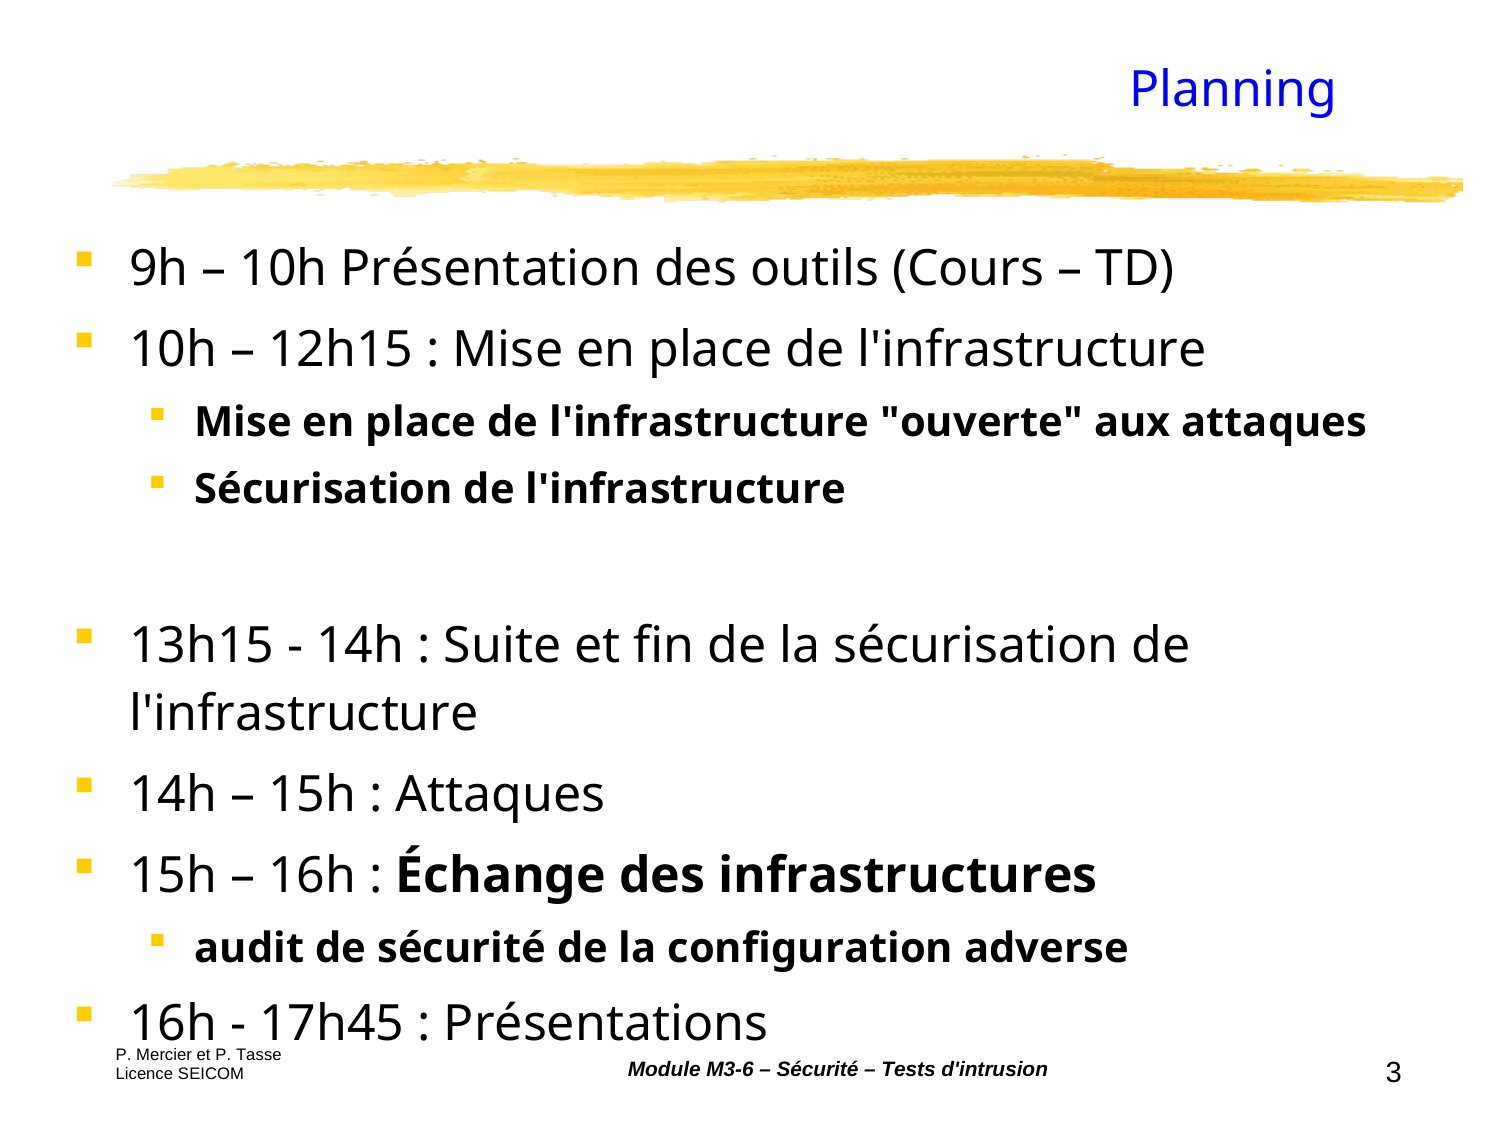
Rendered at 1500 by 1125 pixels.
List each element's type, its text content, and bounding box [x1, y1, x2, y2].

list 9h – 10h Présentation des outils (Cours – TD) 10h – 12h15 : Mise en place de l'infrastructure Mise en place de l'infrastructure "ouverte" aux attaques Sécurisation de l'infrastructure 13h15 - 14h : Suite et fin de la sécurisation de l'infrastructure 14h – 15h : Attaques 15h – 16h : Échange des infrastructures audit de sécurité de la configuration adverse 16h - 17h45 : Présentations [72, 231, 1415, 1003]
picture [112, 149, 1463, 213]
title Planning [62, 37, 1338, 138]
